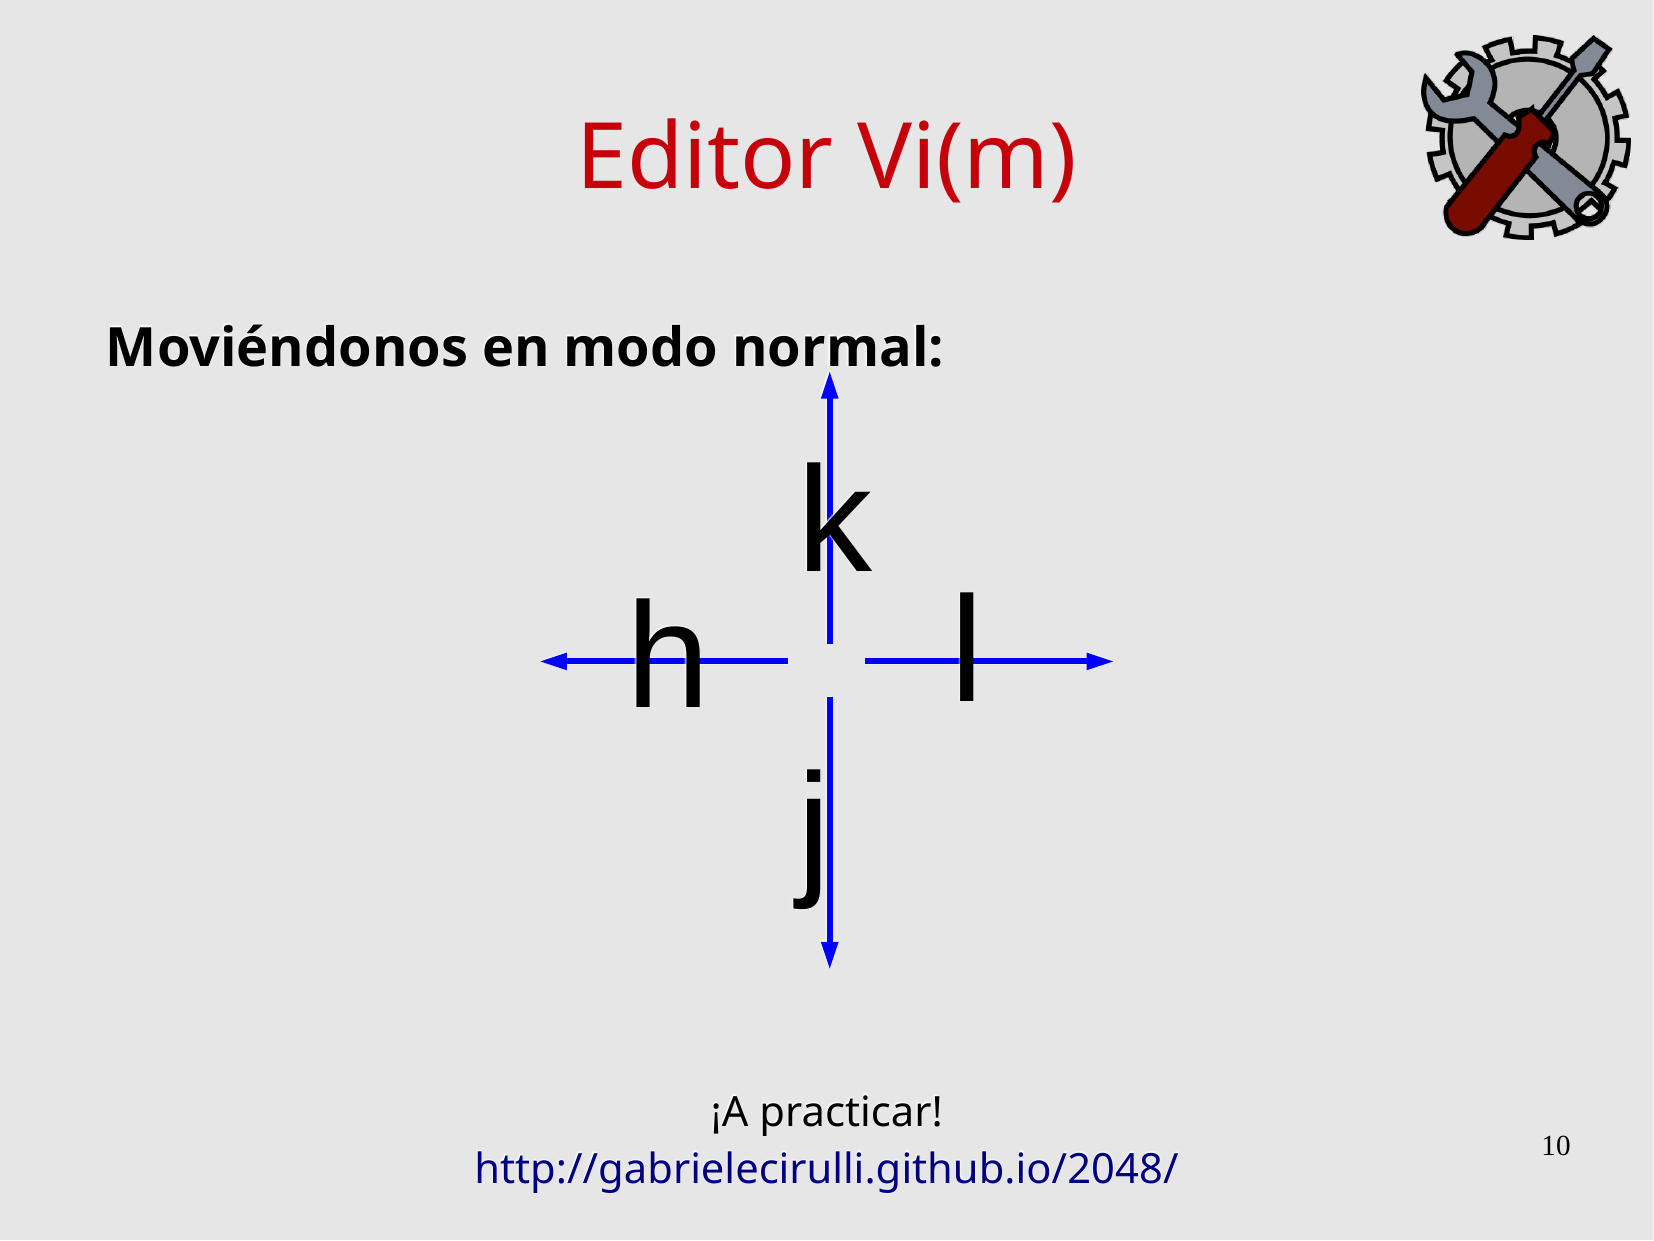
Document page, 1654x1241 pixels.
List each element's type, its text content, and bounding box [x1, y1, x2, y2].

text_box j [779, 732, 849, 921]
text_box ¡A practicar!http://gabrielecirulli.github.io/2048/ [427, 1071, 1226, 1185]
title Editor Vi(m) [82, 49, 1571, 257]
picture [1421, 35, 1631, 240]
text_box h [608, 561, 728, 750]
text_box l [933, 555, 1002, 744]
text_box k [779, 425, 891, 614]
text_box Moviéndonos en modo normal: [88, 297, 932, 378]
